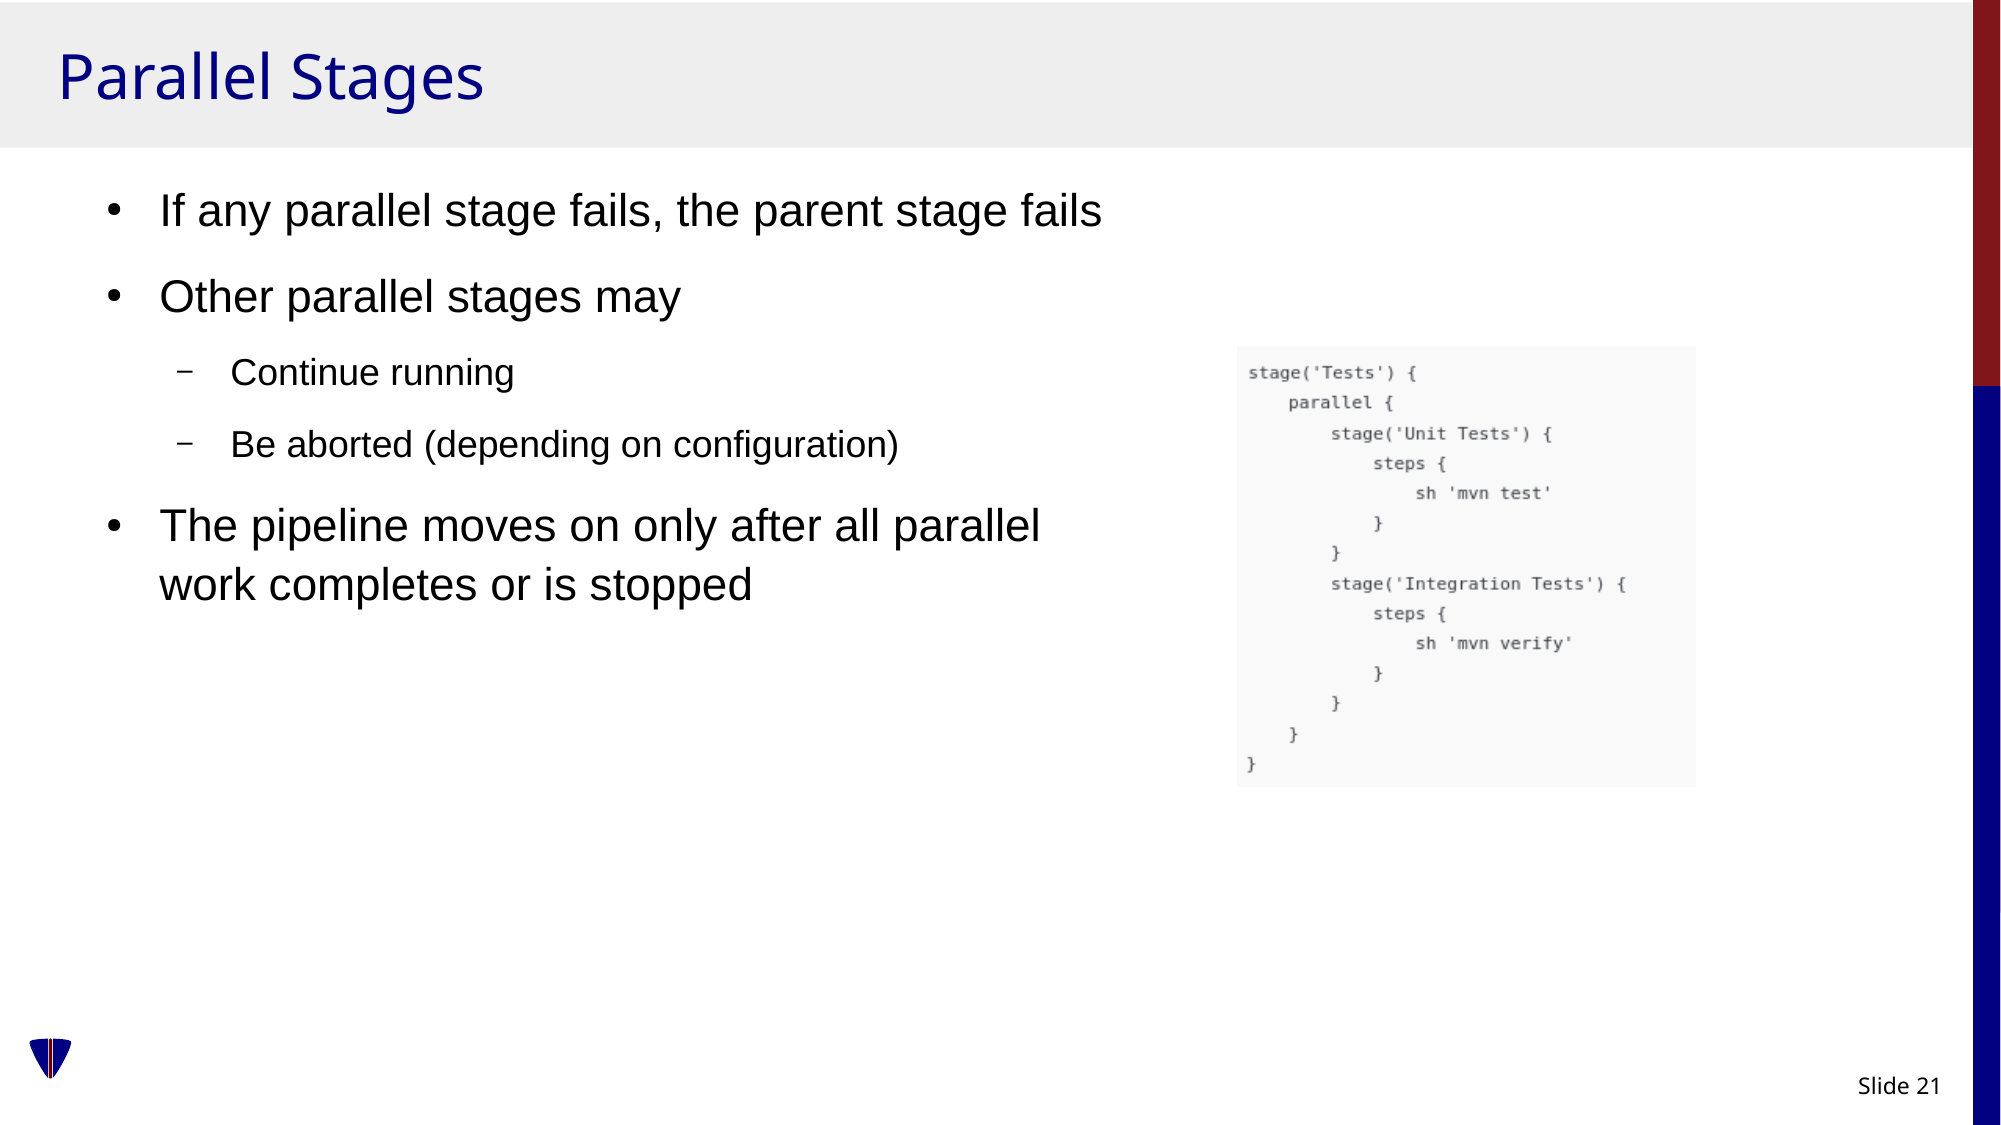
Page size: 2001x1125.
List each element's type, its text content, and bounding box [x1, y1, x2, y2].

list If any parallel stage fails, the parent stage fails Other parallel stages may Continue running Be aborted (depending on configuration) The pipeline moves on only after all parallel work completes or is stopped [88, 177, 1123, 1034]
title Parallel Stages [0, 2, 1973, 148]
picture [1237, 346, 1696, 787]
